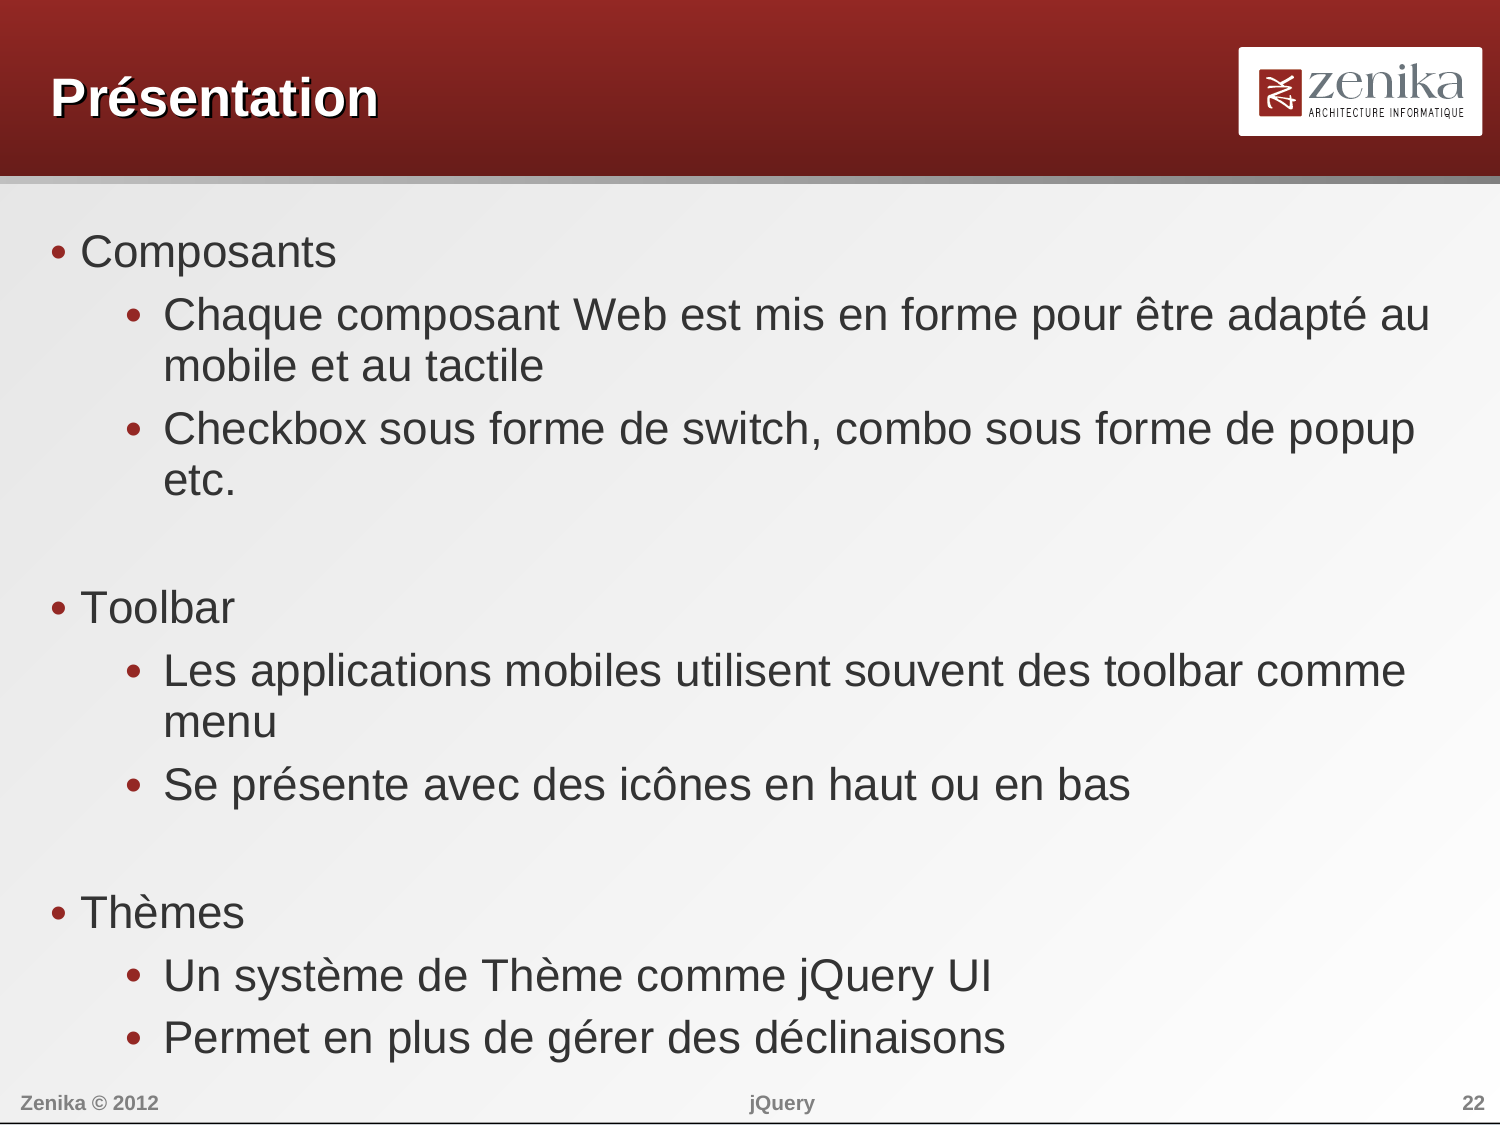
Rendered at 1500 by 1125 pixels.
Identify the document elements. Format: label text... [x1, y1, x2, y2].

list Composants Chaque composant Web est mis en forme pour être adapté au mobile et au tactile Checkbox sous forme de switch, combo sous forme de popup etc. Toolbar Les applications mobiles utilisent souvent des toolbar comme menu Se présente avec des icônes en haut ou en bas Thèmes Un système de Thème comme jQuery UI Permet en plus de gérer des déclinaisons [50, 226, 1435, 1064]
title Présentation [50, 3, 1206, 192]
picture [1257, 58, 1464, 125]
